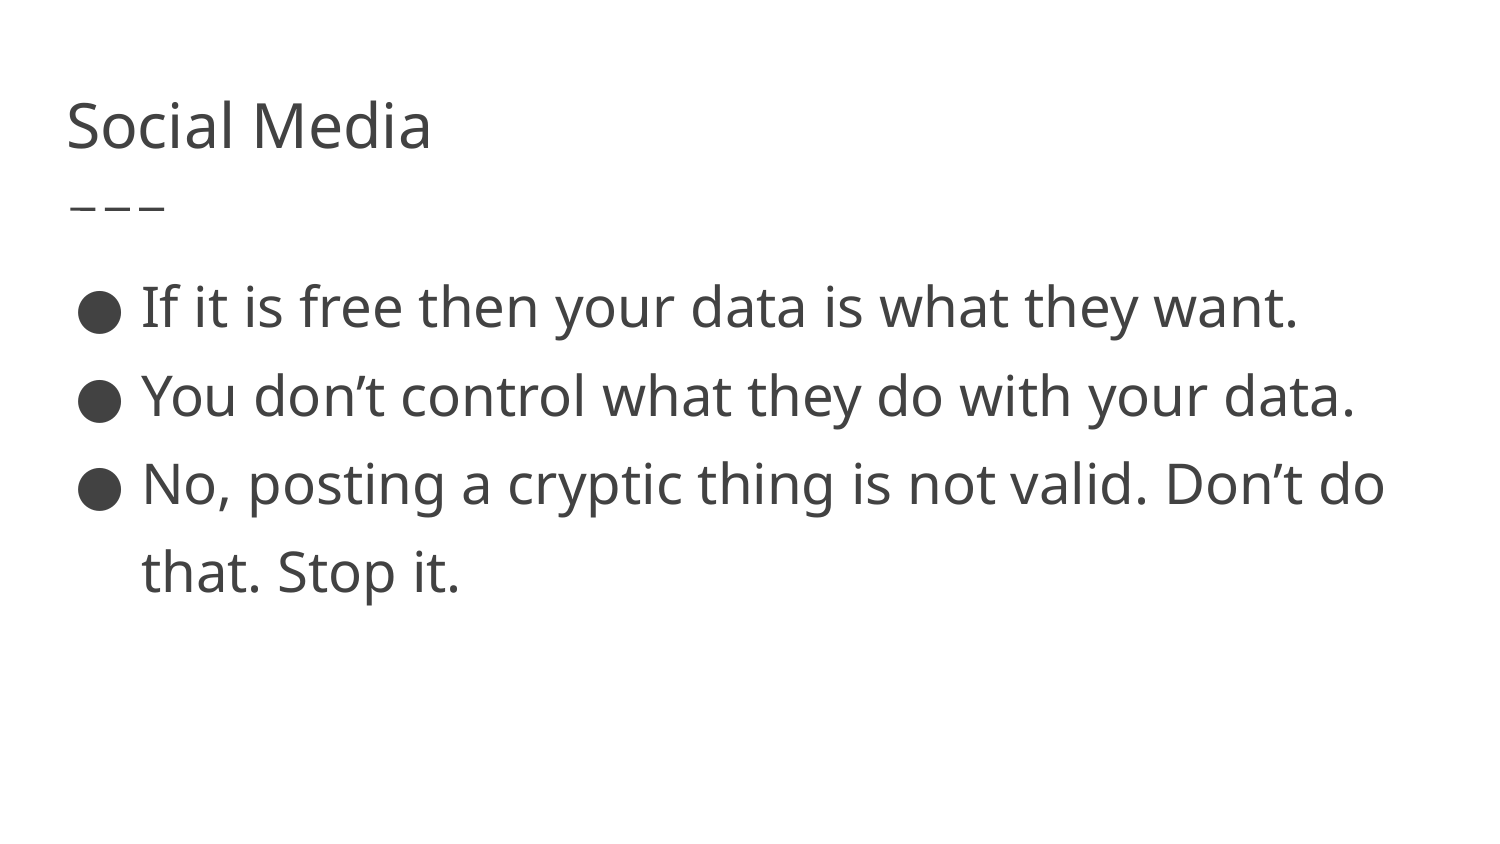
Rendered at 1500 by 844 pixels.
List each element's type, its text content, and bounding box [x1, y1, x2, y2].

title Social Media [51, 61, 1449, 182]
list If it is free then your data is what they want. You don’t control what they do with your data. No, posting a cryptic thing is not valid. Don’t do that. Stop it. [51, 240, 1449, 750]
